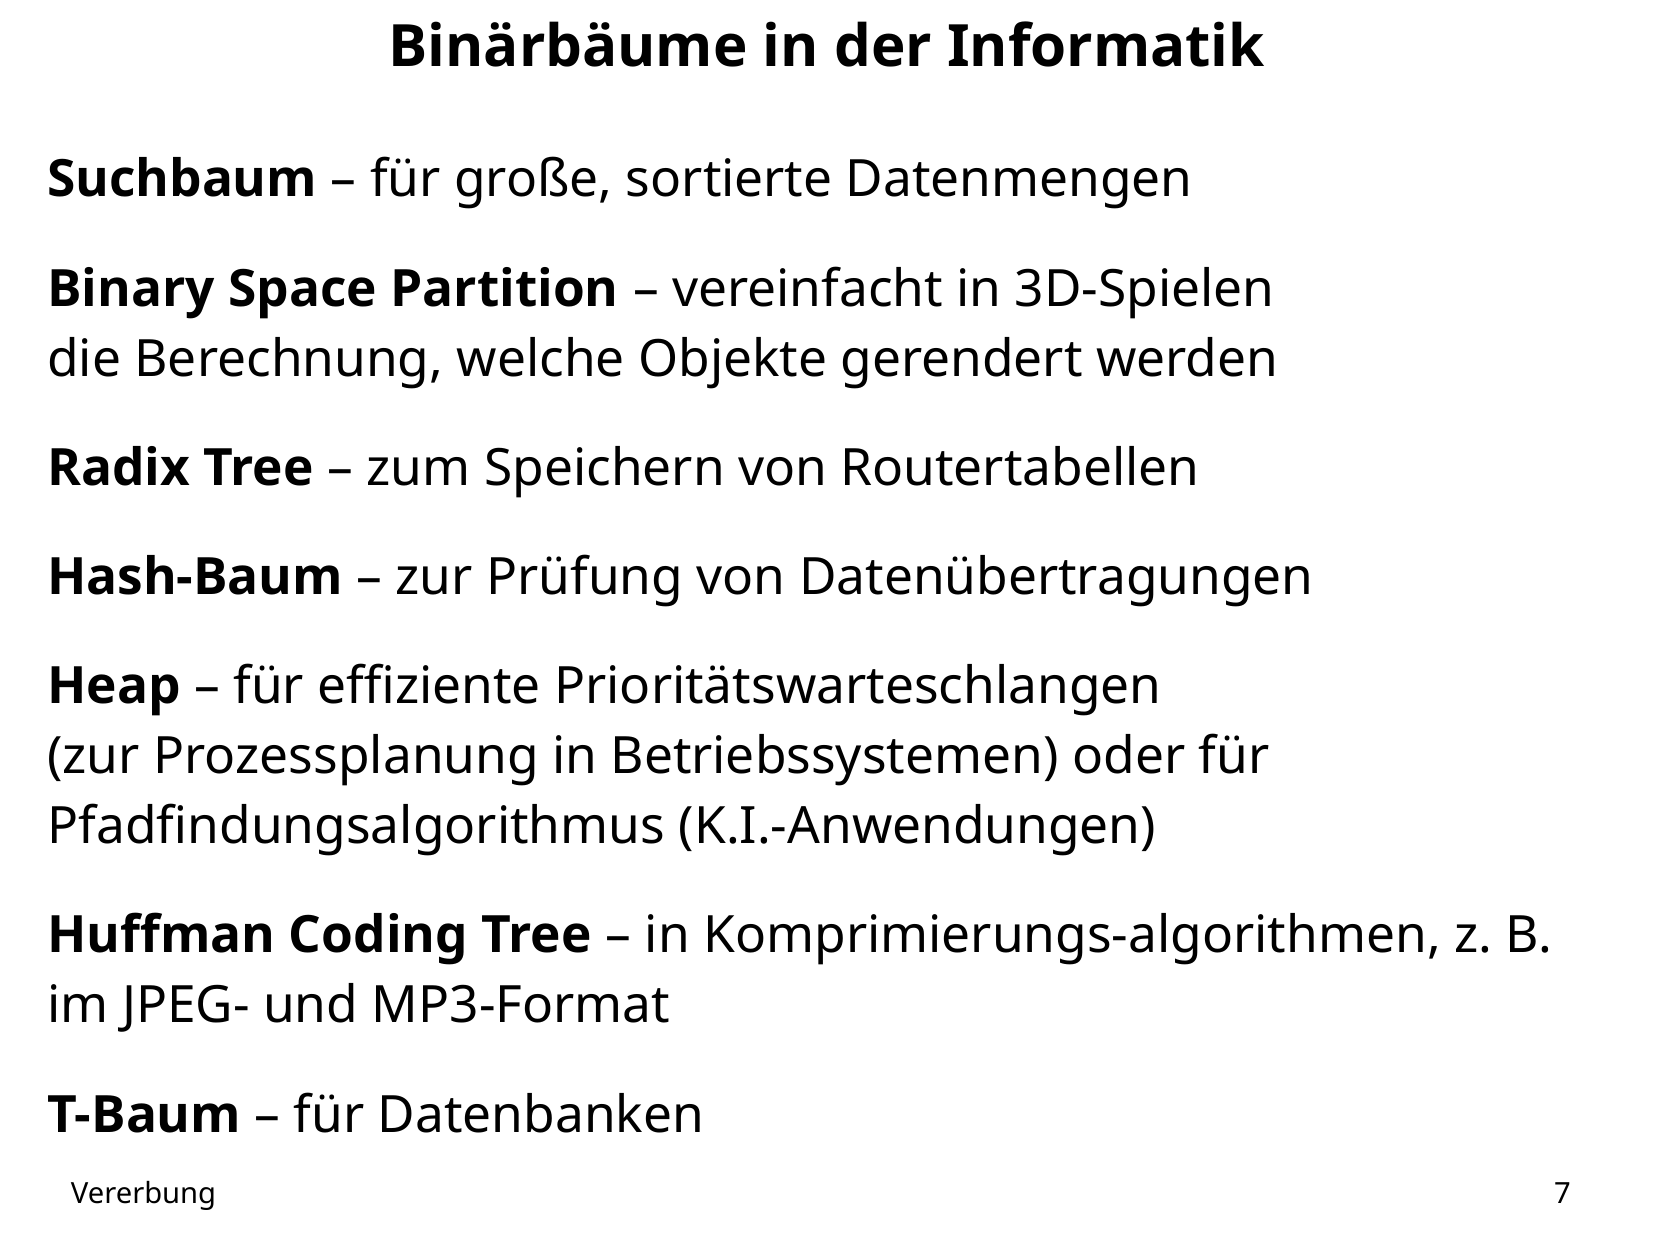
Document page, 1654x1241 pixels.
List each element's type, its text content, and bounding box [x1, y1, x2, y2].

title Binärbäume in der Informatik [0, 5, 1654, 83]
list Suchbaum – für große, sortierte Datenmengen Binary Space Partition – vereinfacht in 3D-Spielen die Berechnung, welche Objekte gerendert werden Radix Tree – zum Speichern von Routertabellen Hash-Baum – zur Prüfung von Datenübertragungen Heap – für effiziente Prioritätswarteschlangen (zur Prozessplanung in Betriebssystemen) oder für Pfadfindungsalgorithmus (K.I.-Anwendungen) Huffman Coding Tree – in Komprimierungs-algorithmen, z. B. im JPEG- und MP3-Format T-Baum – für Datenbanken [47, 141, 1595, 1158]
